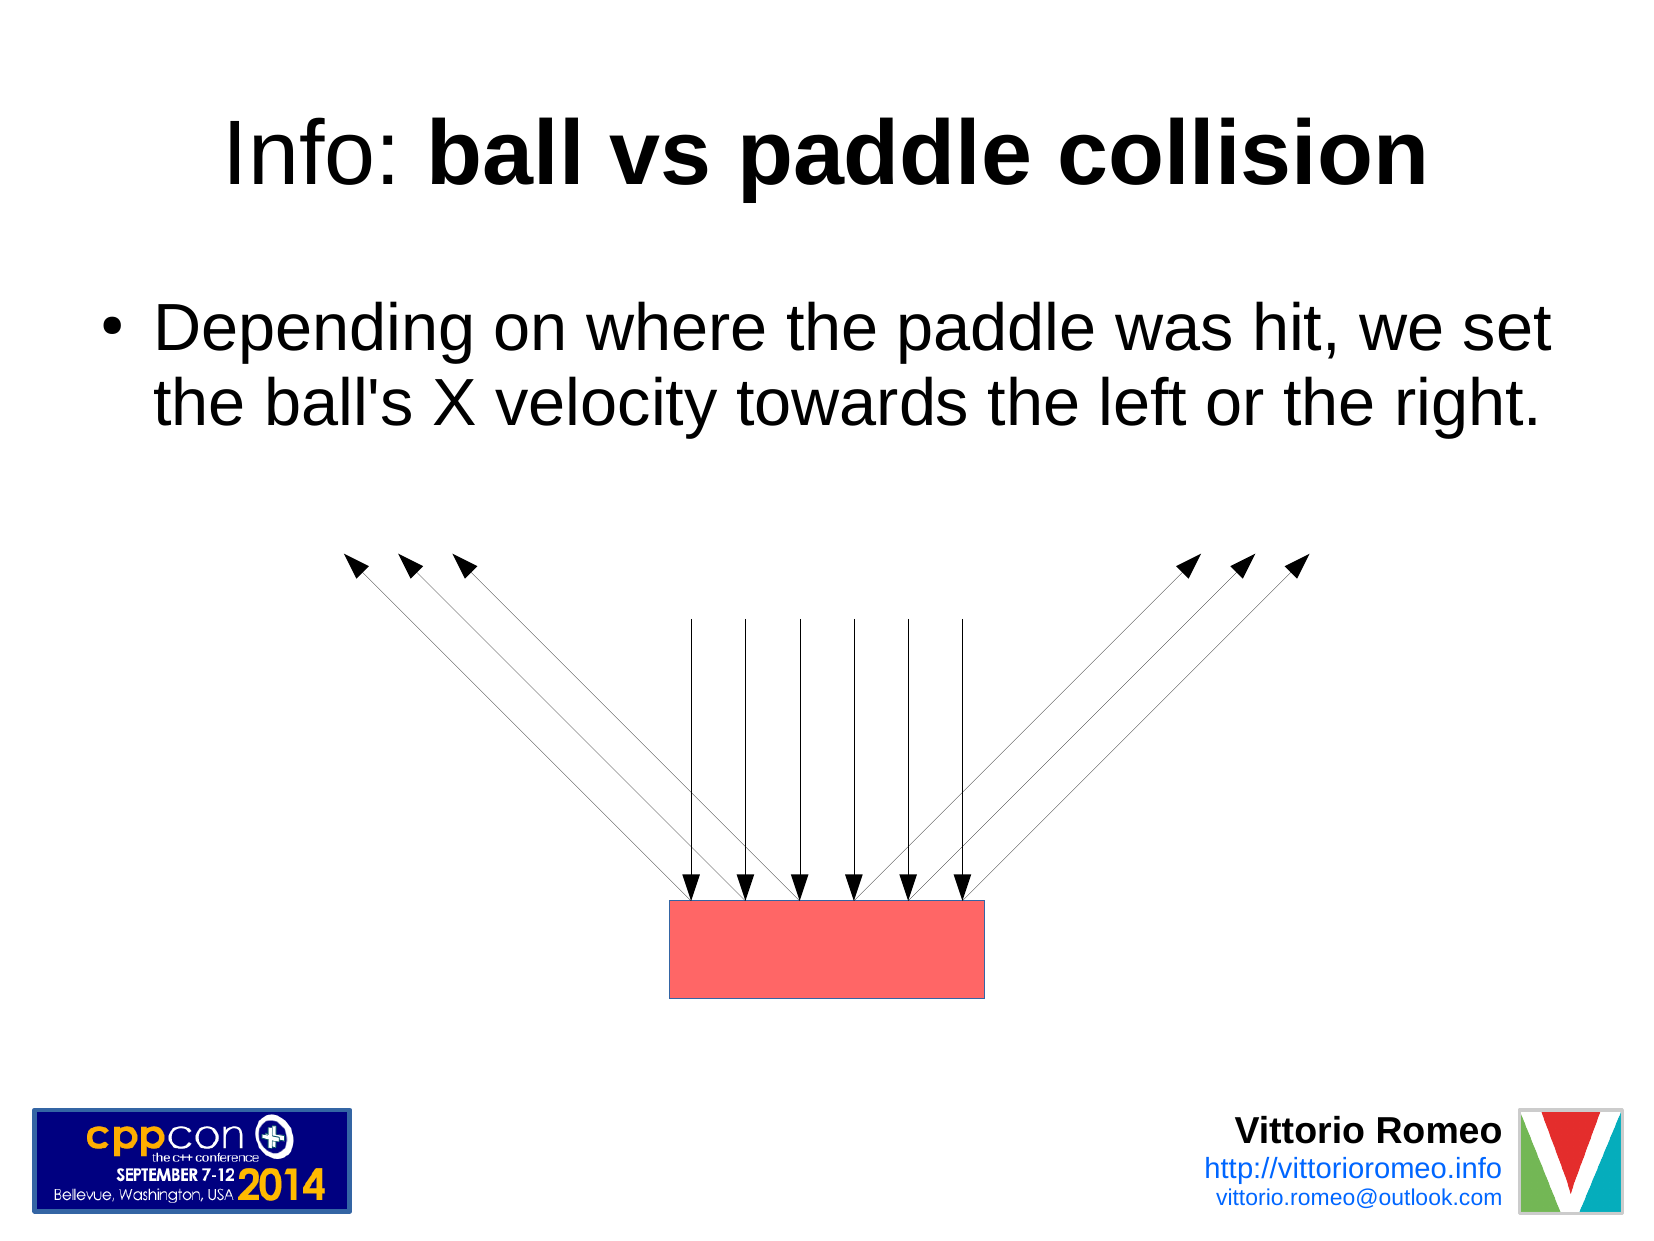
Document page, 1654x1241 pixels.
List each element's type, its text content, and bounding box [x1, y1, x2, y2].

text_box [669, 900, 985, 999]
list Depending on where the paddle was hit, we set the ball's X velocity towards the left or the right. [82, 290, 1568, 450]
picture [1521, 1112, 1621, 1212]
picture [54, 1114, 325, 1203]
title Info: ball vs paddle collision [82, 49, 1571, 257]
